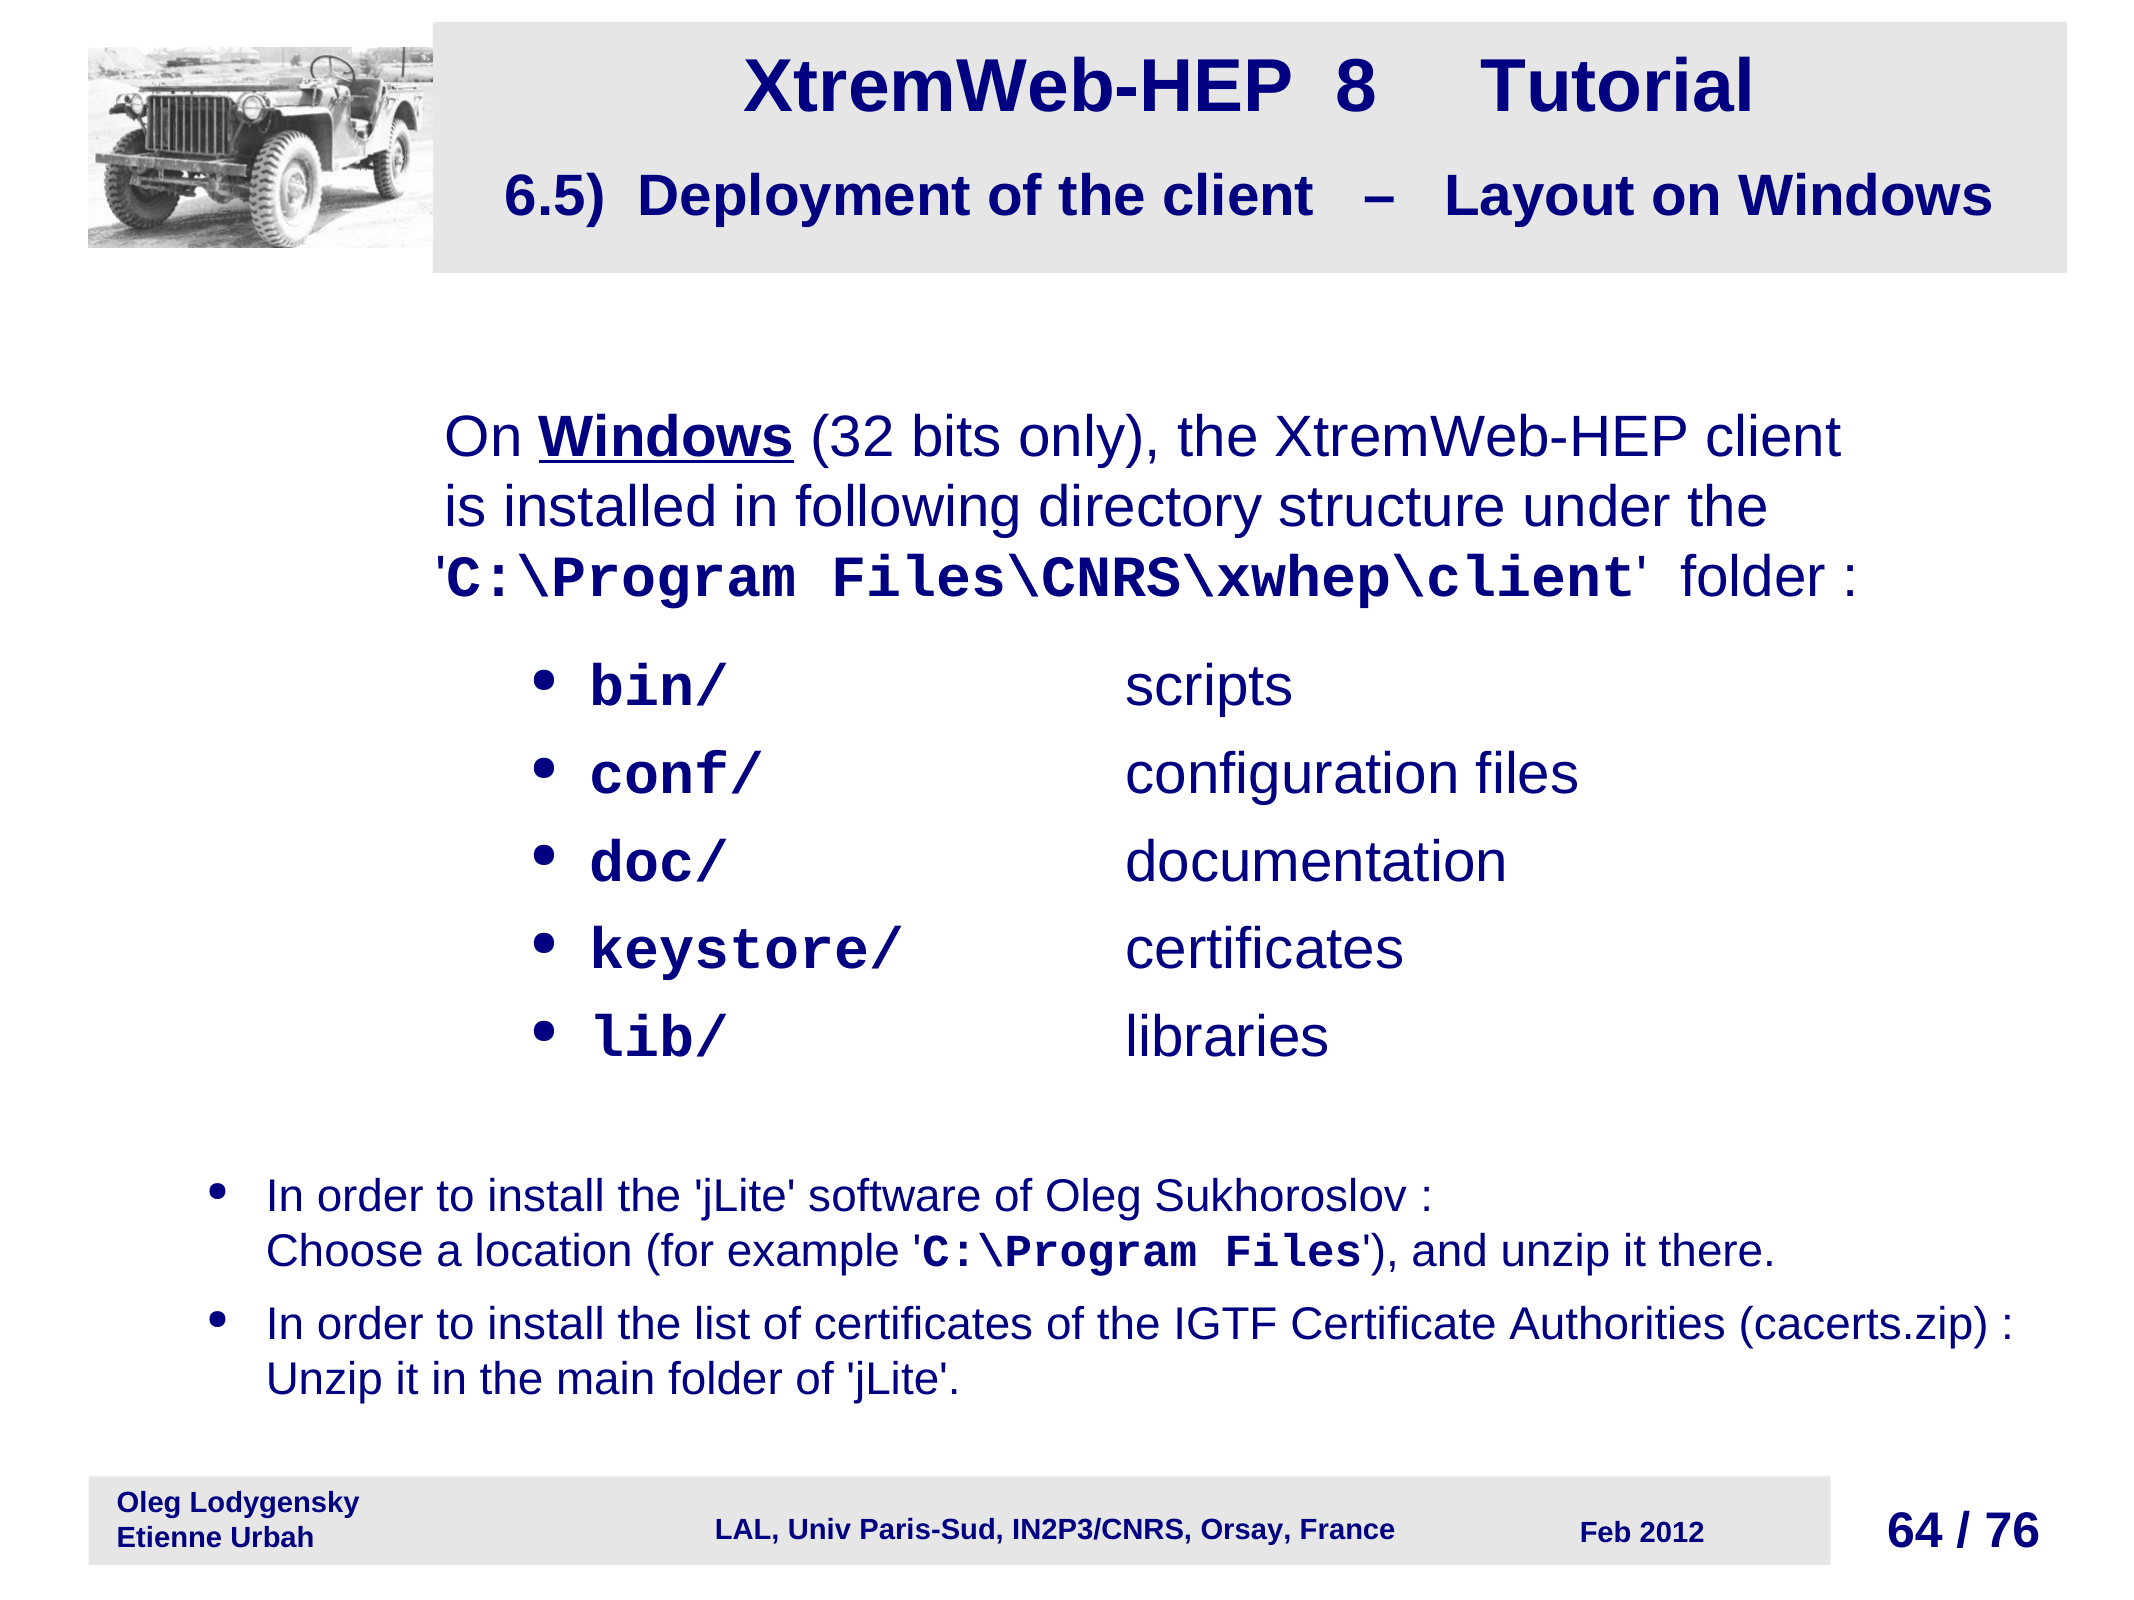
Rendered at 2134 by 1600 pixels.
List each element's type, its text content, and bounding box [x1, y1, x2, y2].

text_box bin/ conf/ doc/ keystore/ lib/ [520, 628, 914, 1069]
title 6.5) Deployment of the client – Layout on Windows [442, 118, 2067, 266]
picture [88, 47, 433, 248]
text_box On Windows (32 bits only), the XtremWeb-HEP client is installed in following directory structure under the 'C:\Program Files\CNRS\xwhep\client' folder : [435, 398, 1905, 628]
text_box In order to install the 'jLite' software of Oleg Sukhoroslov : Choose a location (for example 'C:\Program Files'), and unzip it there. In order to install the list of certificates of the IGTF Certificate Authorities (cacerts.zip) : Unzip it in the main folder of 'jLite'. [191, 1150, 2038, 1419]
text_box scripts configuration files documentation certificates libraries [1116, 628, 1870, 1019]
